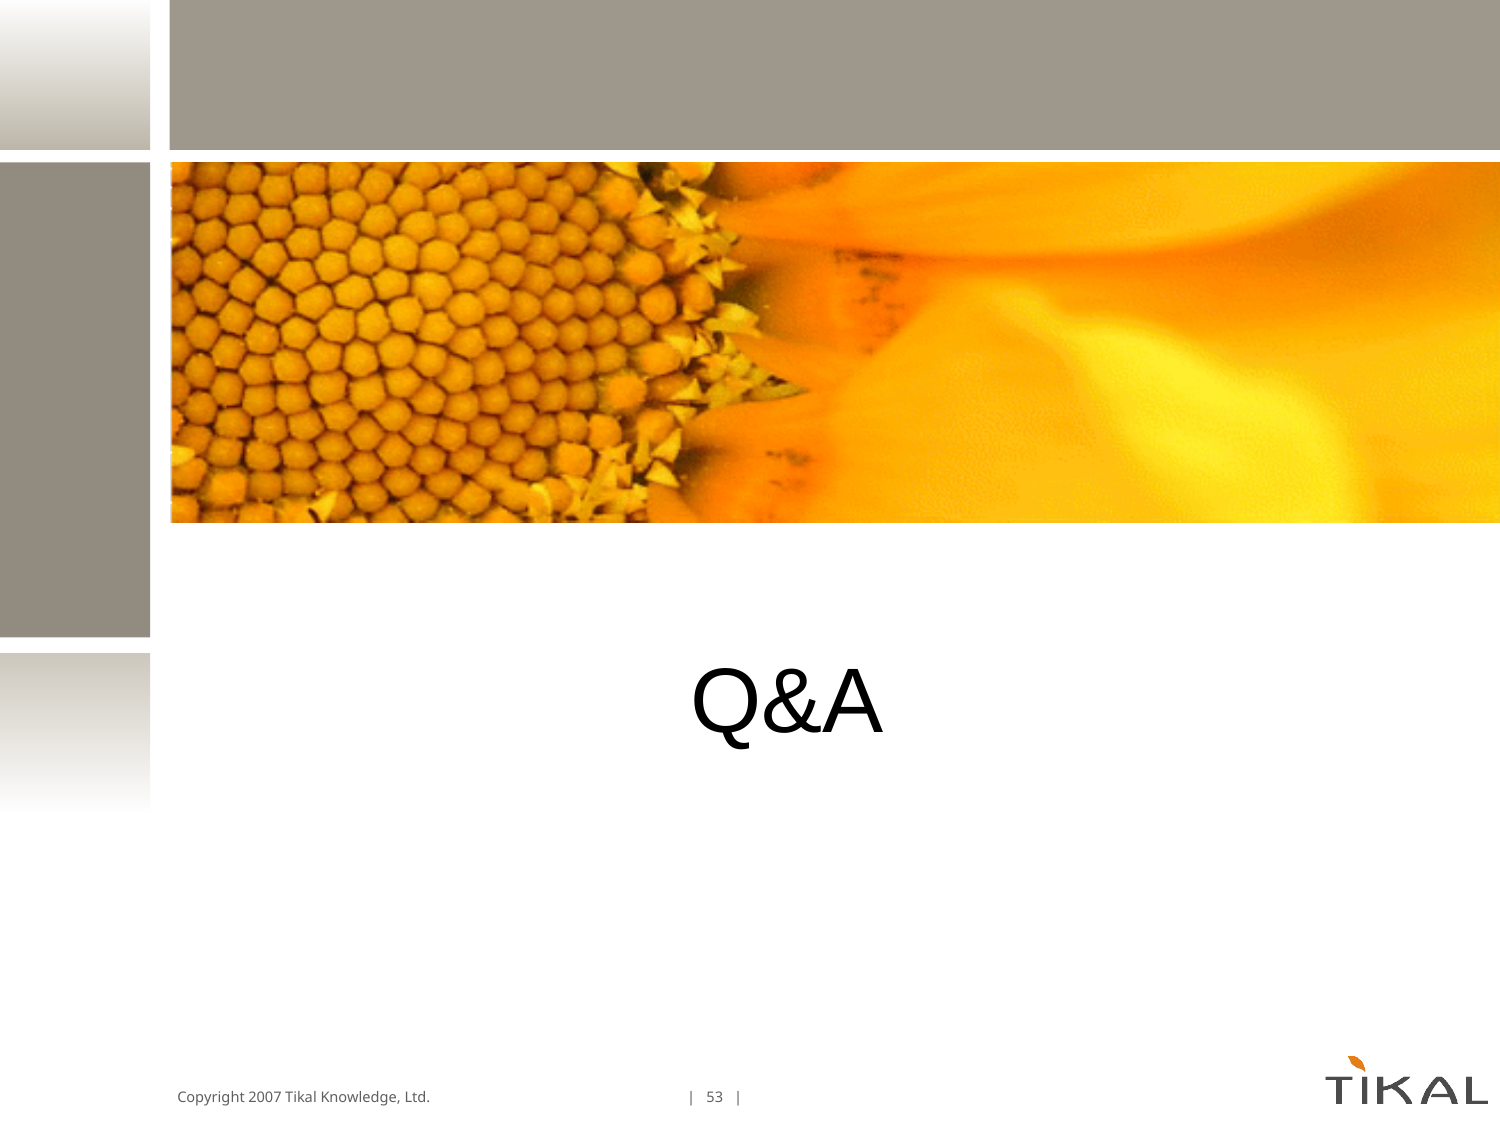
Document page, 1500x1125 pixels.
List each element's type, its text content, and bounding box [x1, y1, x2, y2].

picture [170, 162, 1500, 523]
title Q&A [187, 607, 1388, 796]
picture [1312, 1034, 1500, 1125]
